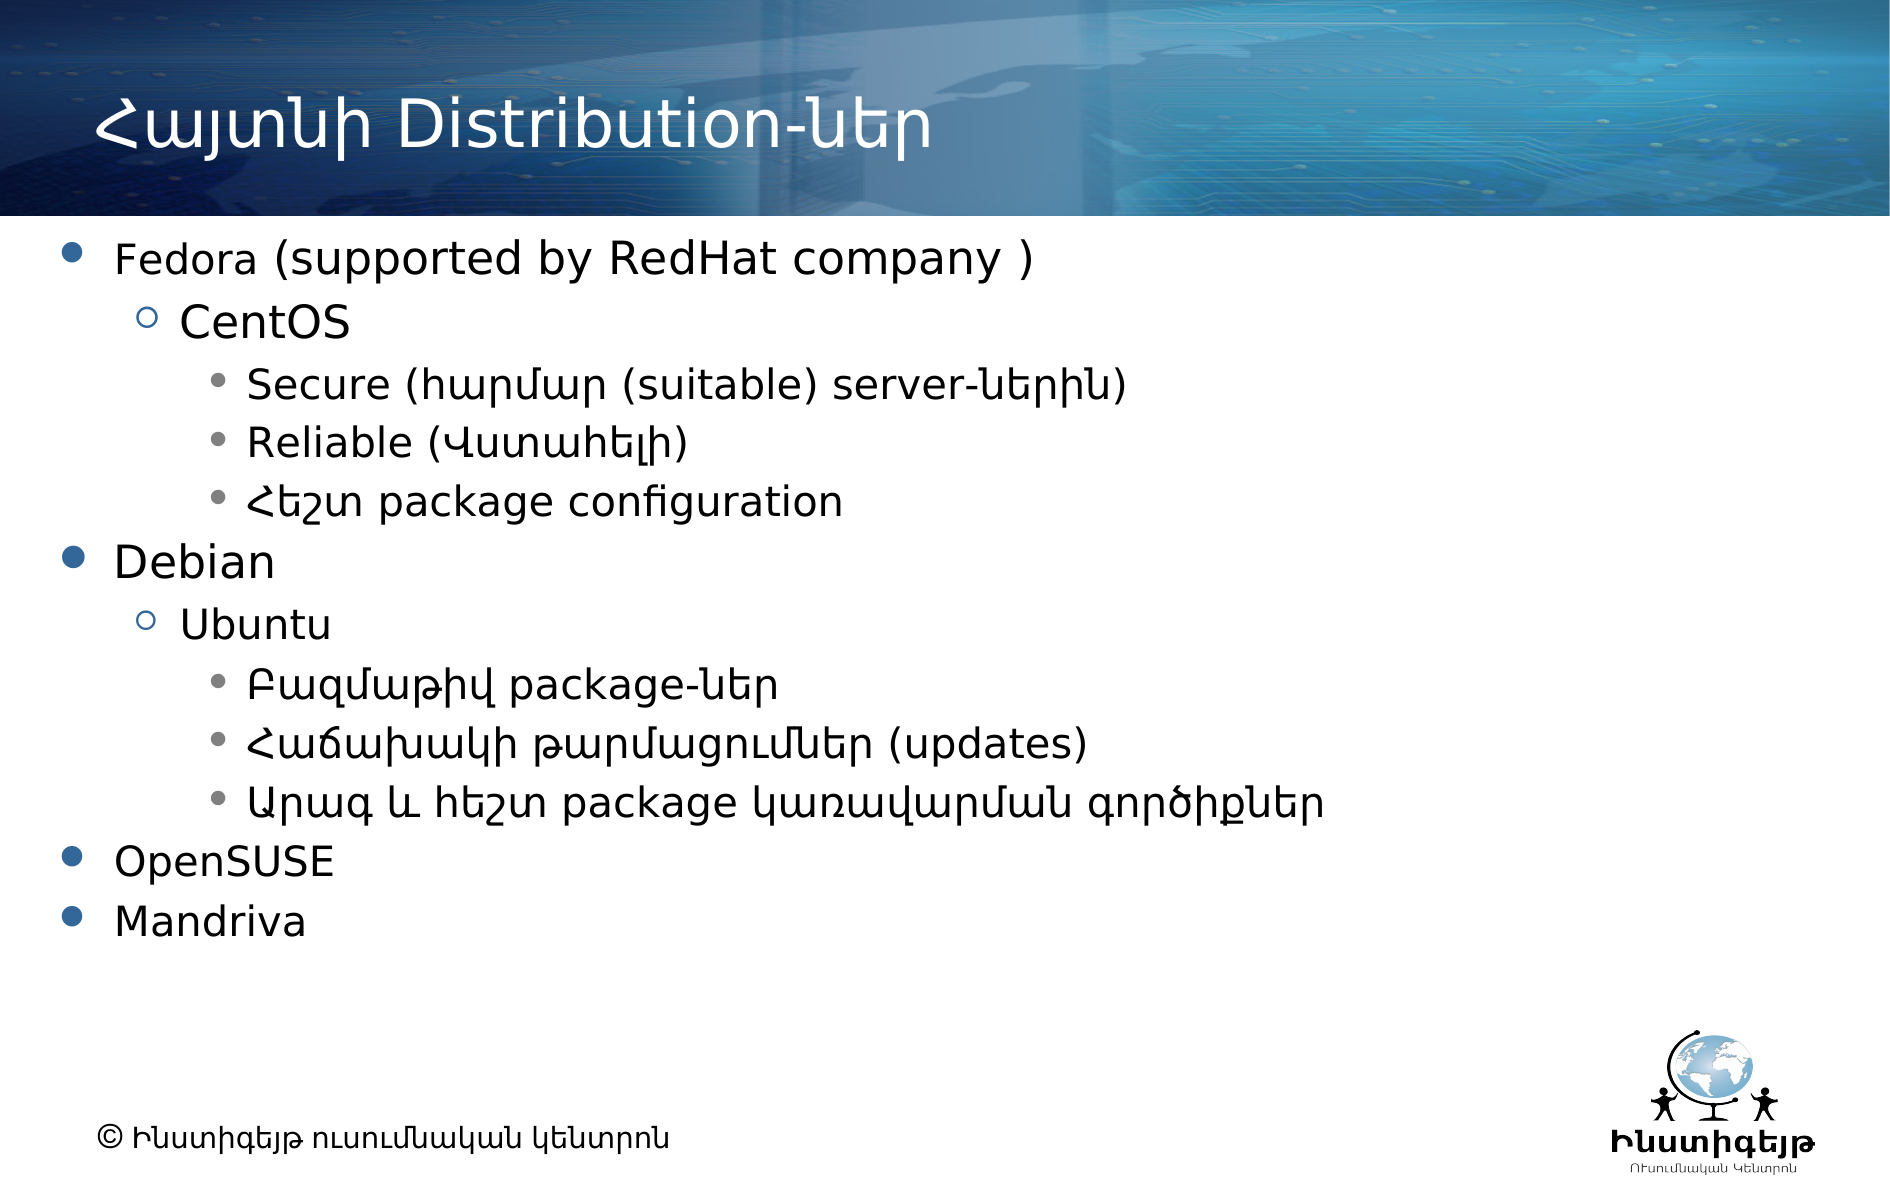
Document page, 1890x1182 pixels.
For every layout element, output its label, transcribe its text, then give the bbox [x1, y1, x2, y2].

title Հայտնի Distribution-ներ [94, 47, 1793, 217]
picture [0, 0, 1890, 216]
picture [1612, 1030, 1815, 1175]
list Fedora (supported by RedHat company ) CentOS Secure (հարմար (suitable) server-ներին) Reliable (Վստահելի) Հեշտ package configuration Debian Ubuntu Բազմաթիվ package-ներ Հաճախակի թարմացումներ (updates) Արագ և հեշտ package կառավարման գործիքներ OpenSUSE Mandriva [59, 236, 1831, 1001]
